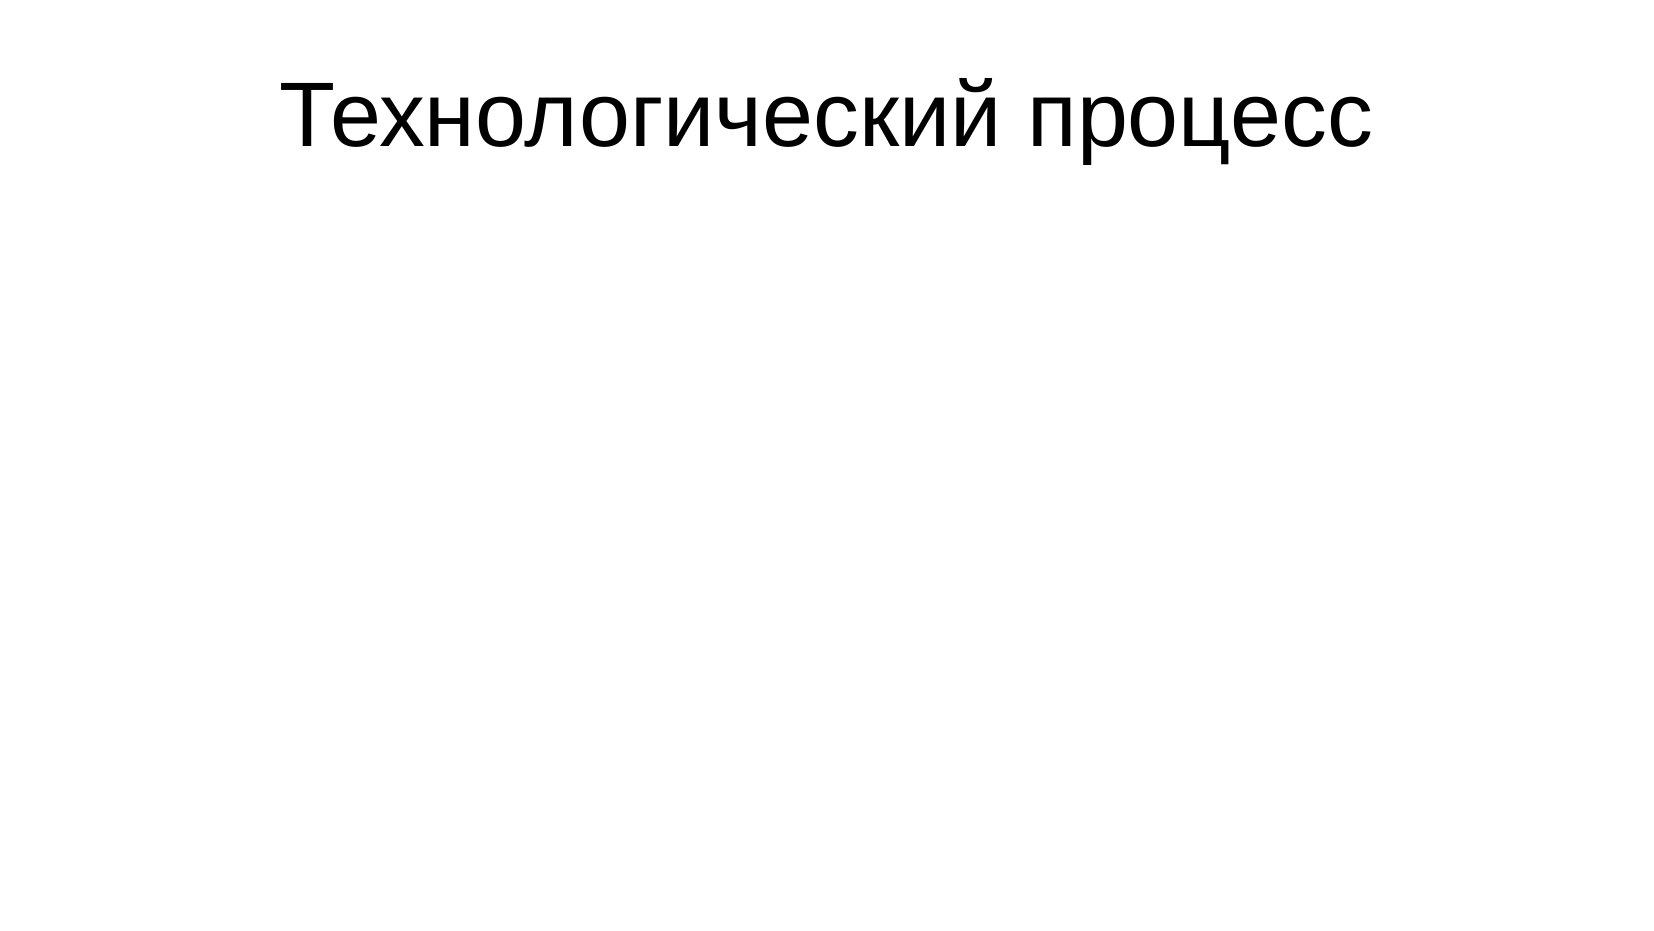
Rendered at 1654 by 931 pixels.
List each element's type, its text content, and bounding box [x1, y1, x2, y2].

title Технологический процесс [82, 37, 1571, 193]
